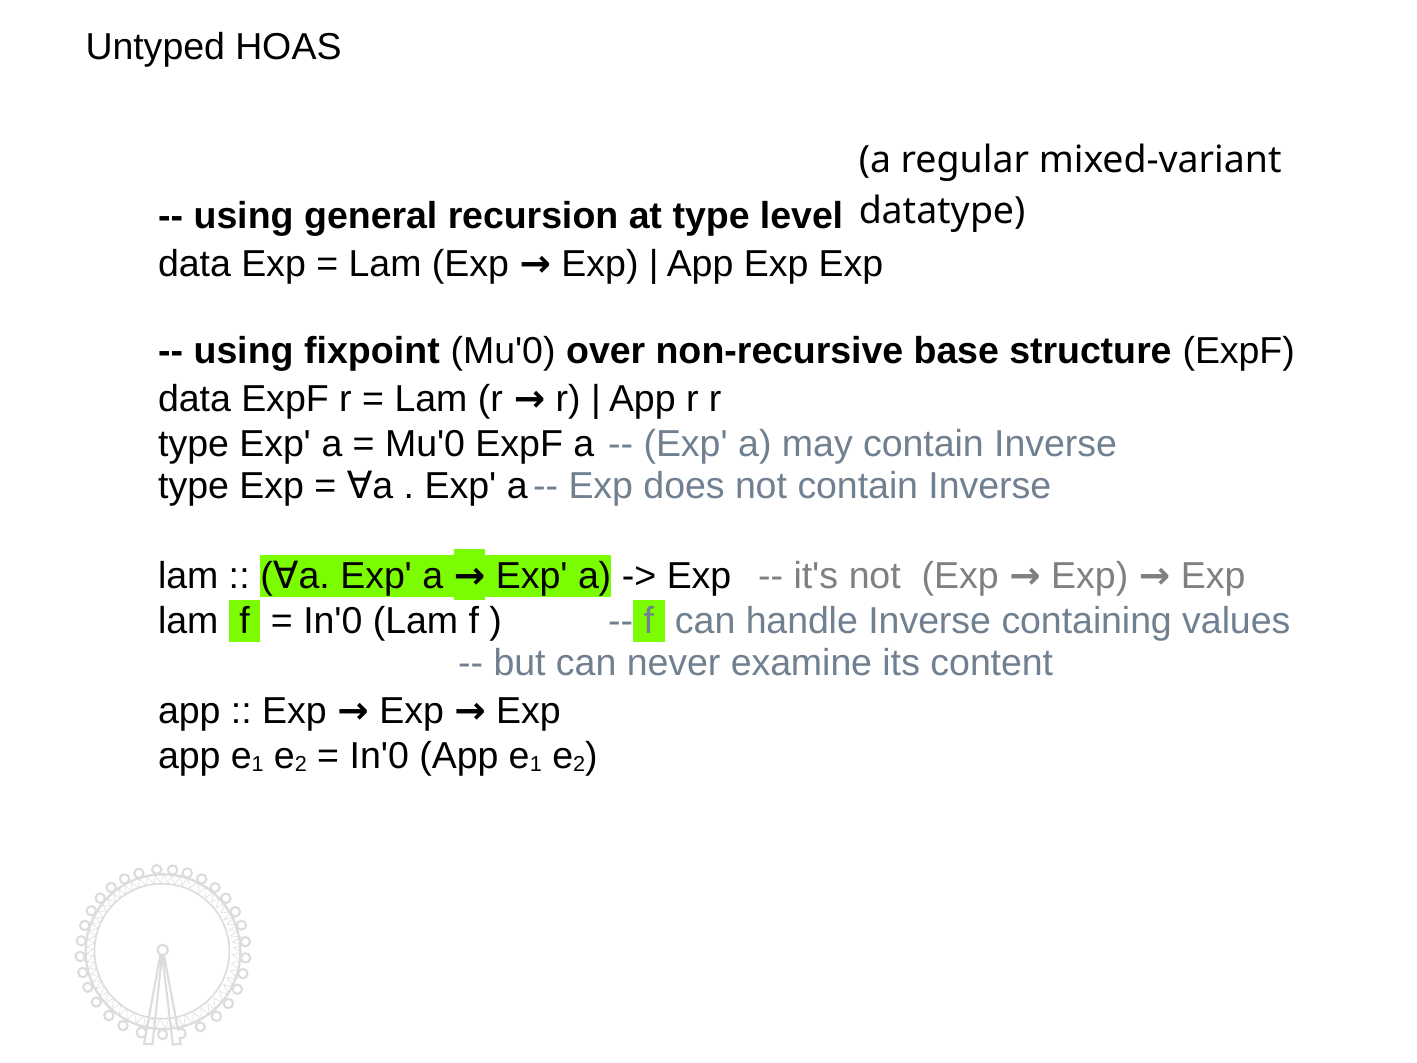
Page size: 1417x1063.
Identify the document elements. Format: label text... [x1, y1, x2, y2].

text_box (a regular mixed-variant datatype) [842, 125, 1385, 187]
title Untyped HOAS [70, 18, 1346, 150]
list -- using general recursion at type level data Exp = Lam (Exp → Exp) | App Exp Exp -- using fixpoint (Mu'0) over non-recursive base structure (ExpF) data ExpF r = Lam (r → r) | App r r type Exp' a = Mu'0 ExpF a -- (Exp' a) may contain Inverse type Exp = ∀a . Exp' a -- Exp does not contain Inverse lam :: (∀a. Exp' a → Exp' a) -> Exp -- it's not (Exp → Exp) → Exp lam f = In'0 (Lam f ) -- f can handle Inverse containing values -- but can never examine its content app :: Exp → Exp → Exp app e1 e2 = In'0 (App e1 e2) [143, 187, 1398, 855]
